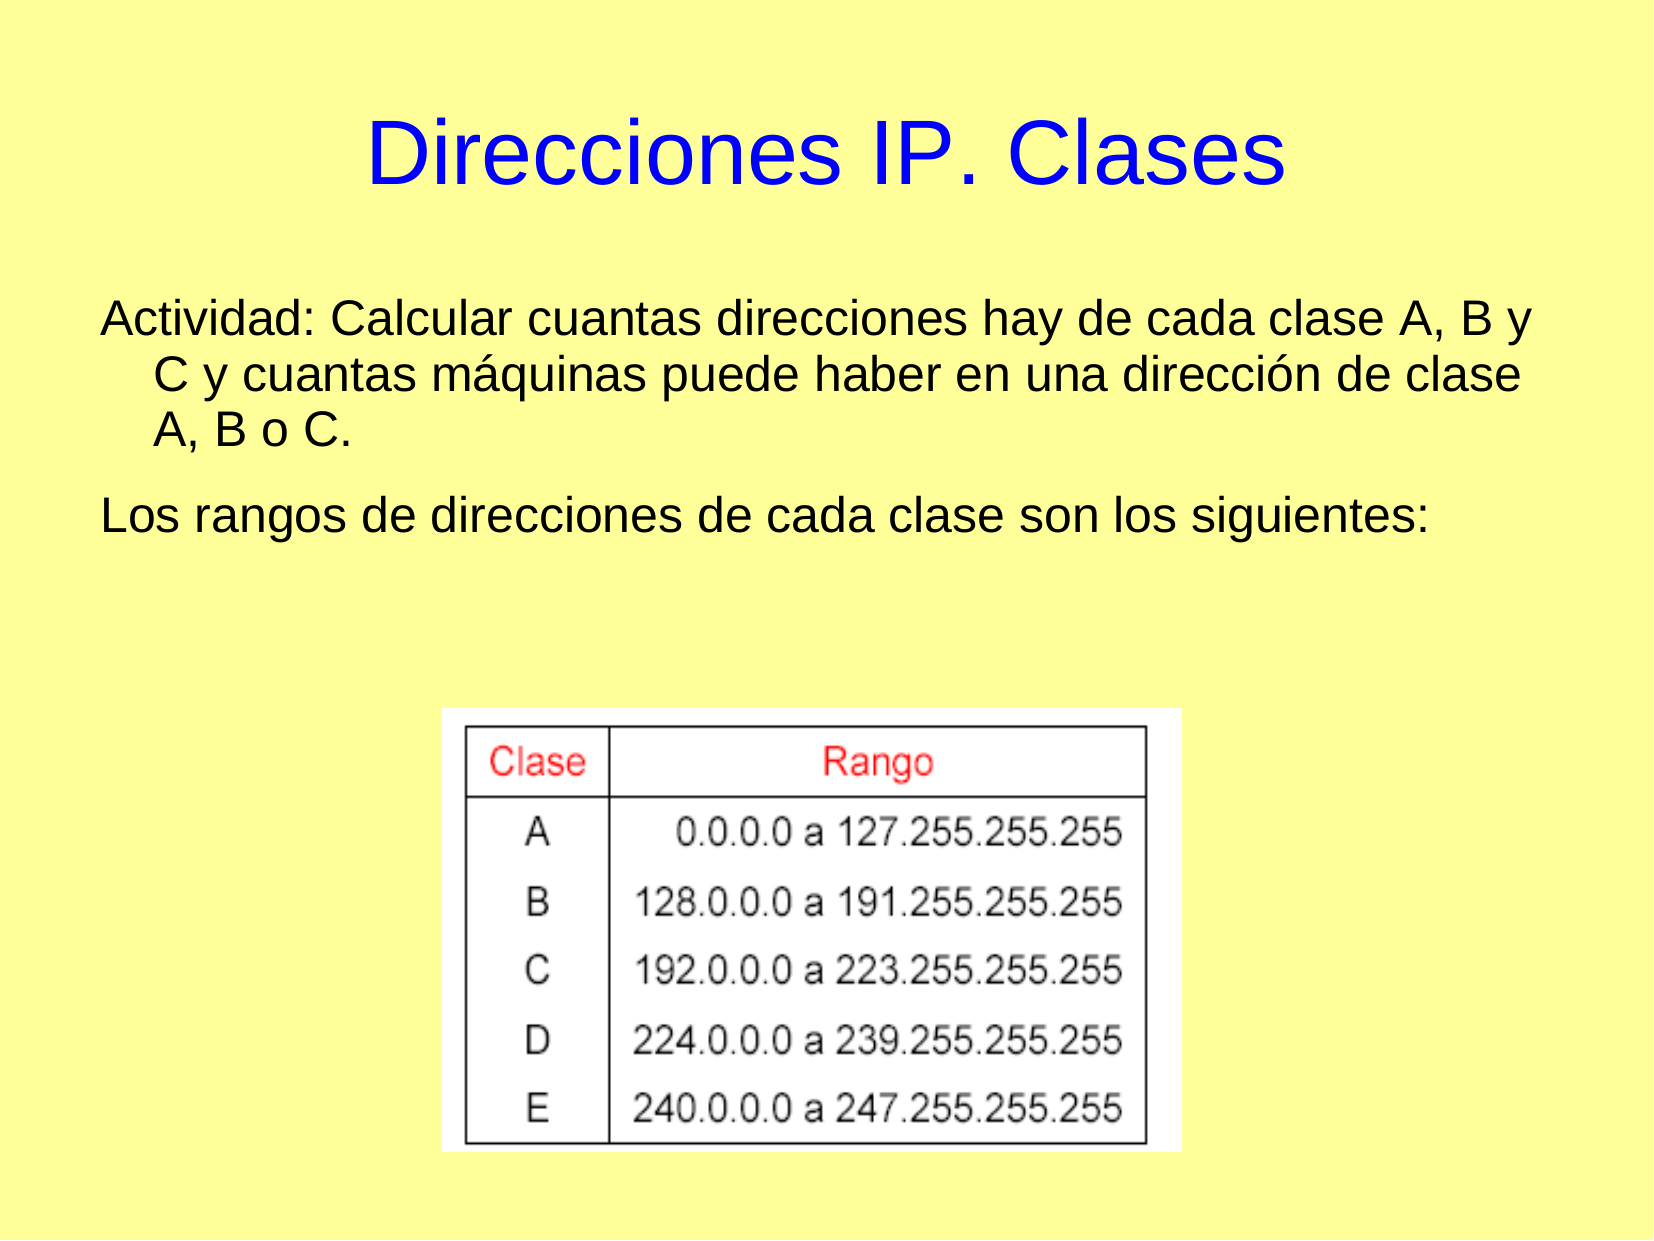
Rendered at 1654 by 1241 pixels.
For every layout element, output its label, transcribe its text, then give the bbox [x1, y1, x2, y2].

picture [442, 708, 1182, 1152]
list Actividad: Calcular cuantas direcciones hay de cada clase A, B y C y cuantas máquinas puede haber en una dirección de clase A, B o C. Los rangos de direcciones de cada clase son los siguientes: [82, 290, 1571, 543]
title Direcciones IP. Clases [82, 49, 1571, 257]
